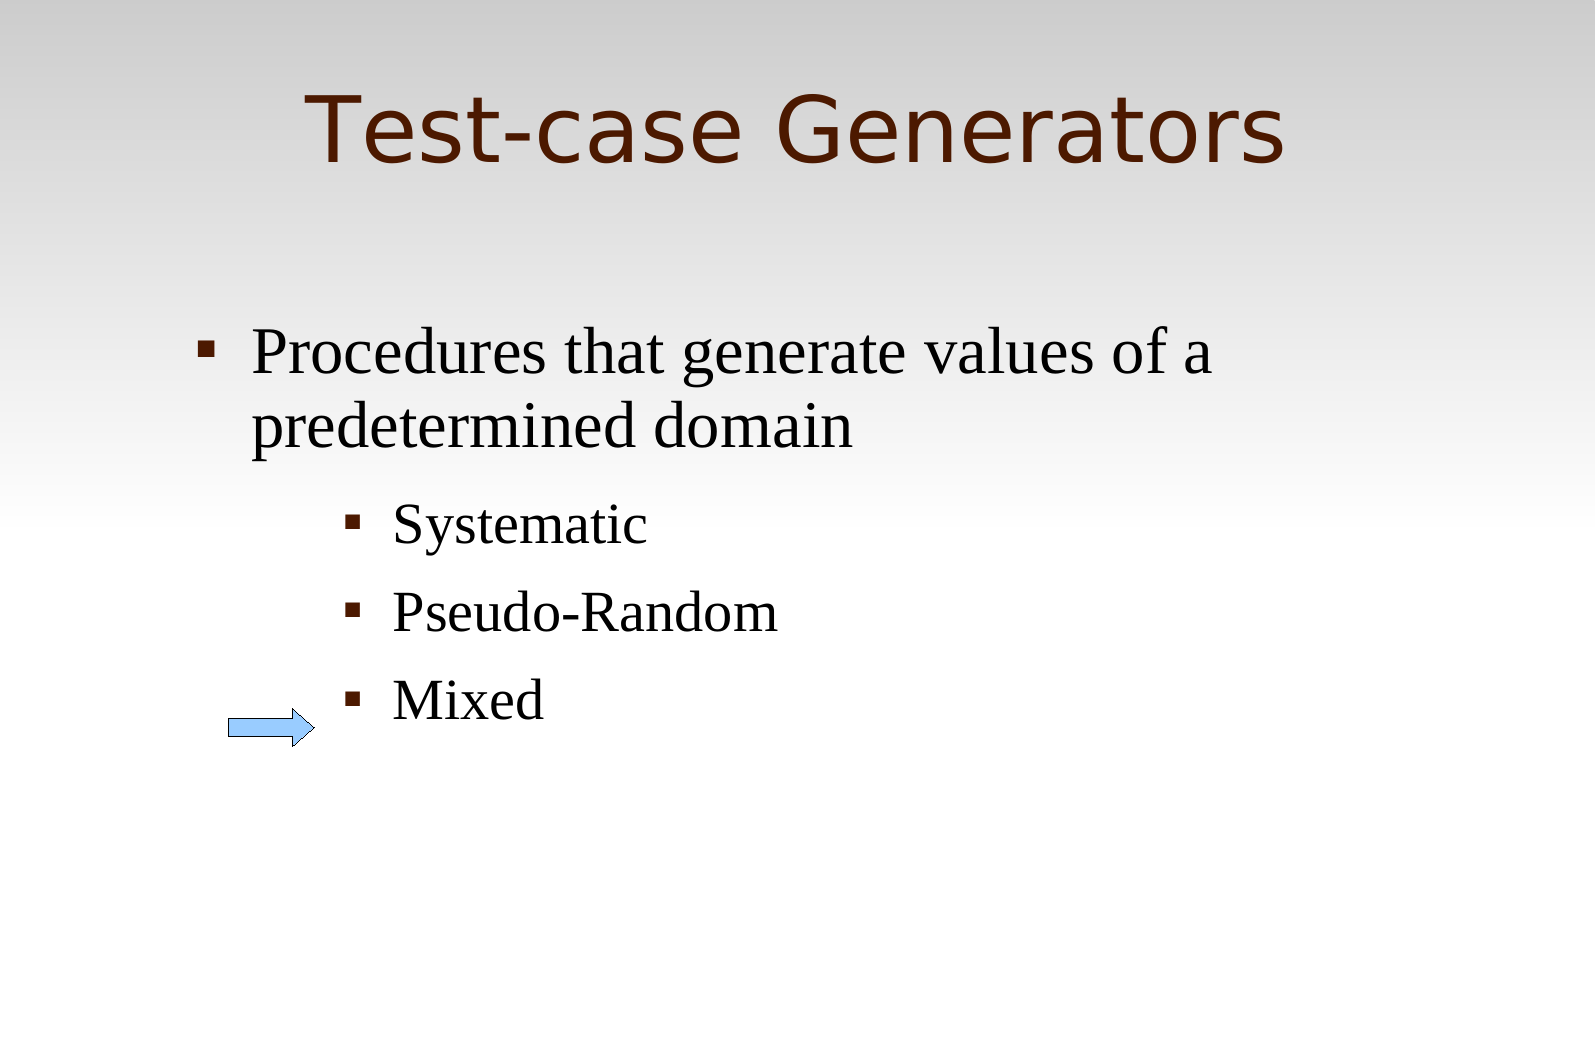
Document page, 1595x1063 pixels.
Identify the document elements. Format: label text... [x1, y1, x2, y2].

list Procedures that generate values of a predetermined domain Systematic Pseudo-Random Mixed [109, 313, 1545, 1016]
text_box [228, 708, 315, 747]
title Test-case Generators [79, 42, 1515, 220]
